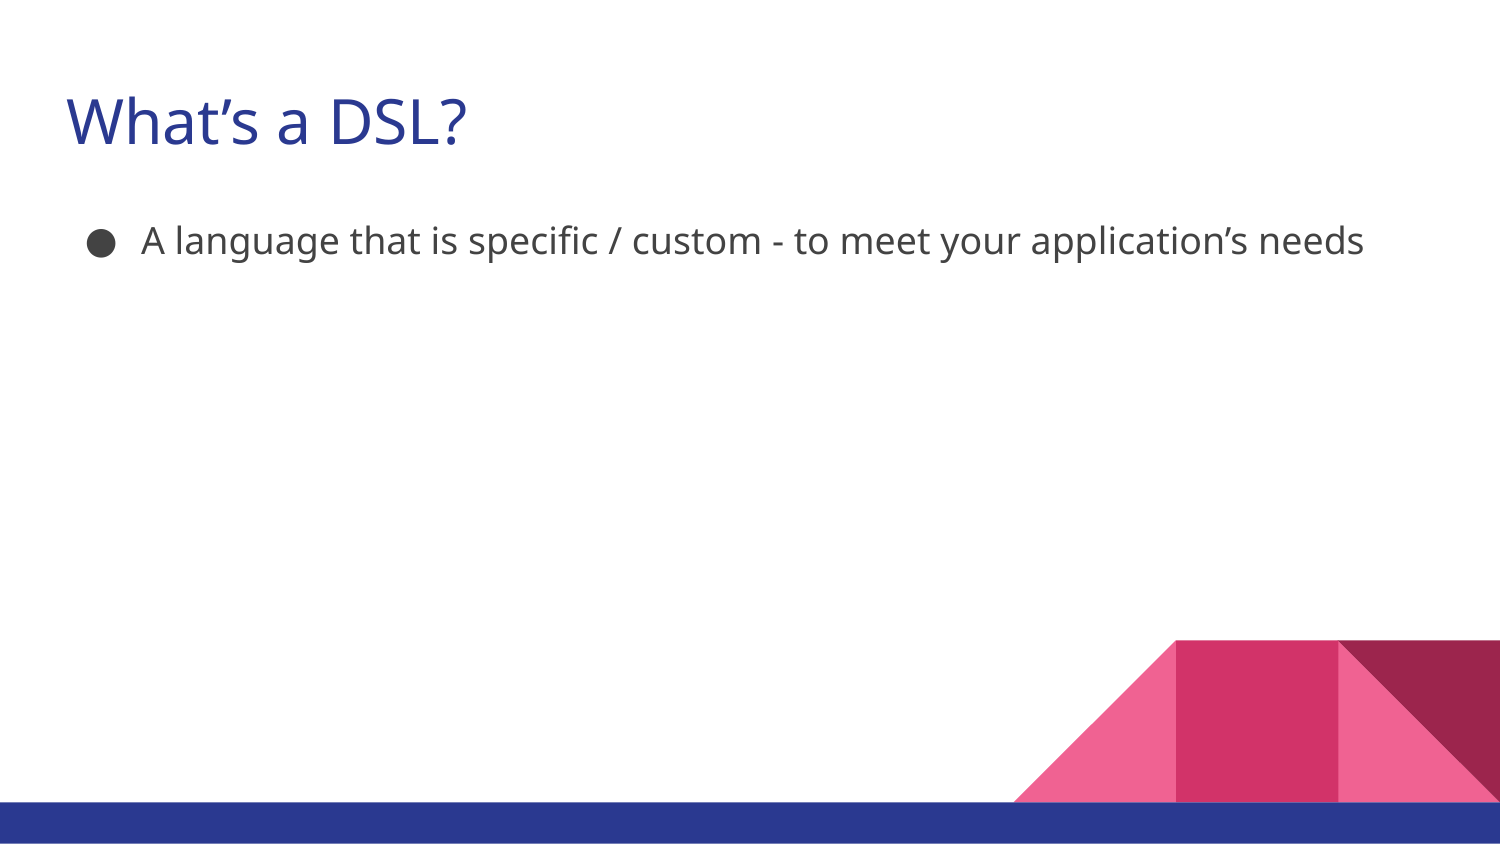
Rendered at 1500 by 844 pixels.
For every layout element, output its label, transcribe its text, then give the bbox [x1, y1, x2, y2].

title What’s a DSL? [51, 67, 1449, 167]
list A language that is specific / custom - to meet your application’s needs [51, 201, 1449, 750]
